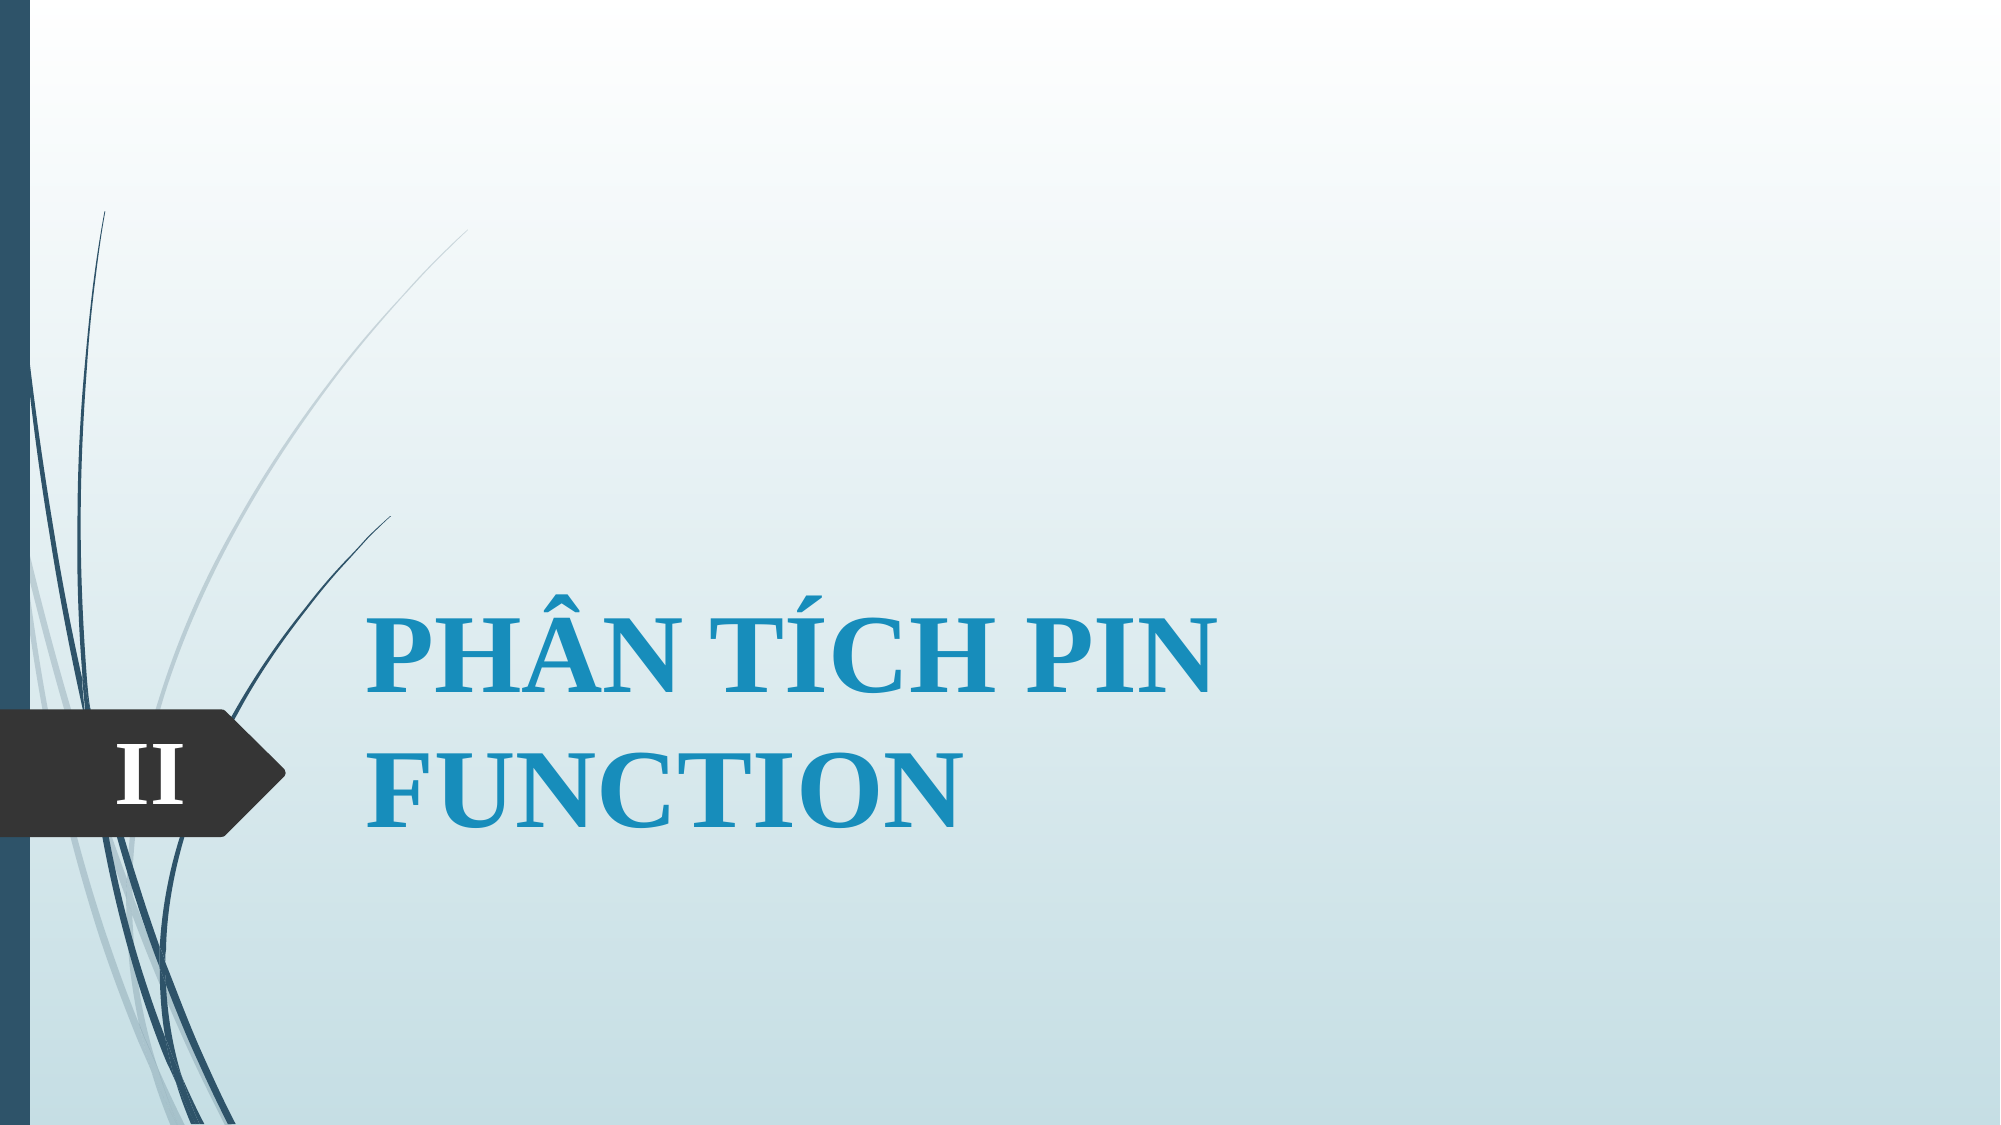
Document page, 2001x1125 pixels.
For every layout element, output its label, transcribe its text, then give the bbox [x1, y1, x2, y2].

title PHÂN TÍCH PIN FUNCTION [350, 486, 1813, 858]
text_box II [100, 705, 202, 830]
